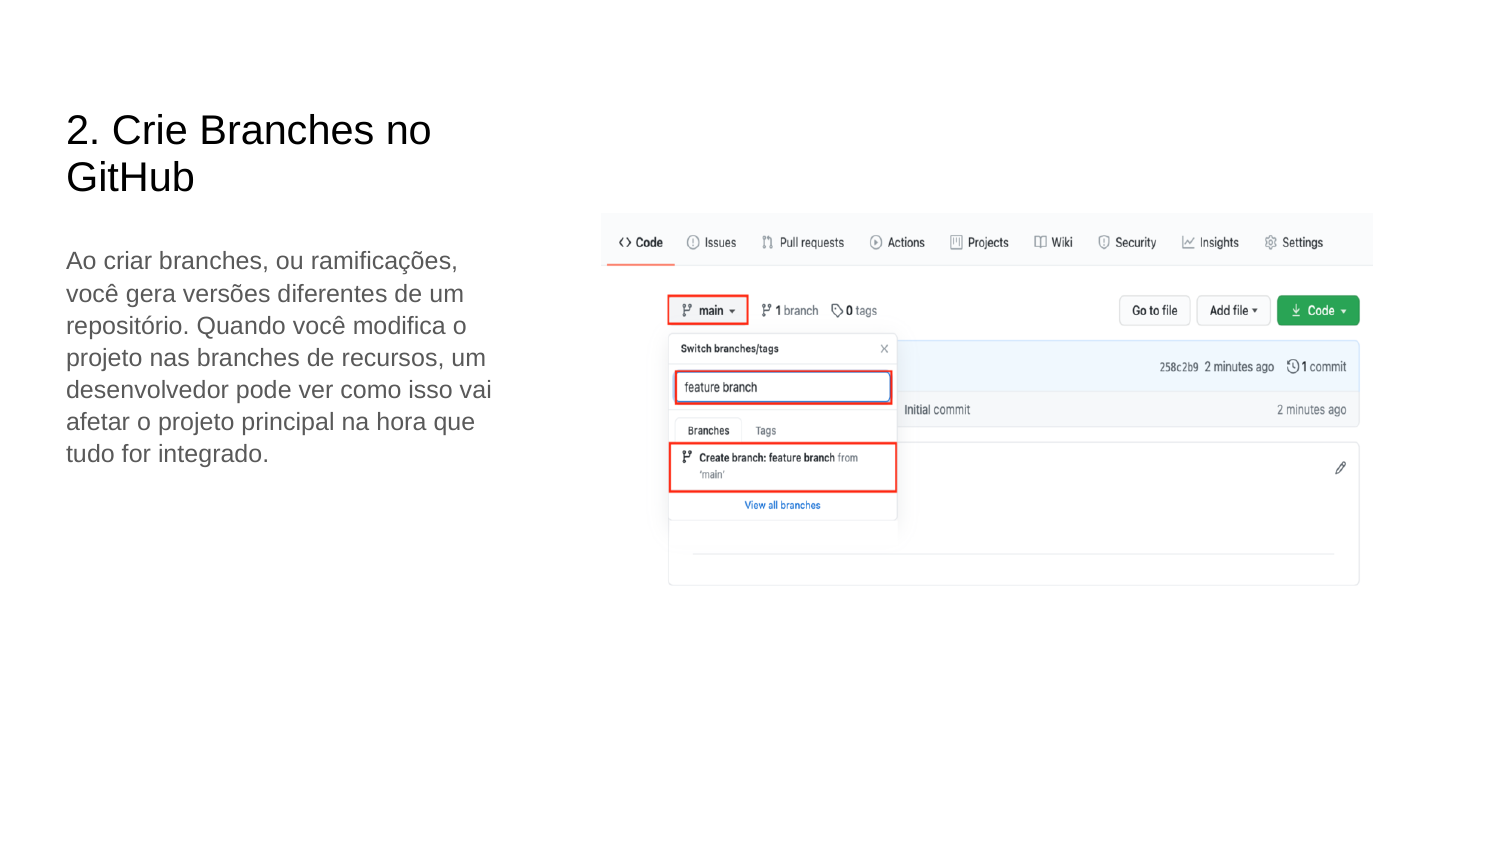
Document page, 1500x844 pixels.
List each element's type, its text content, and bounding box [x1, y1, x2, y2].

picture [601, 213, 1373, 631]
list Ao criar branches, ou ramificações, você gera versões diferentes de um repositório. Quando você modifica o projeto nas branches de recursos, um desenvolvedor pode ver como isso vai afetar o projeto principal na hora que tudo for integrado. [51, 227, 512, 750]
title 2. Crie Branches no GitHub [51, 91, 512, 216]
